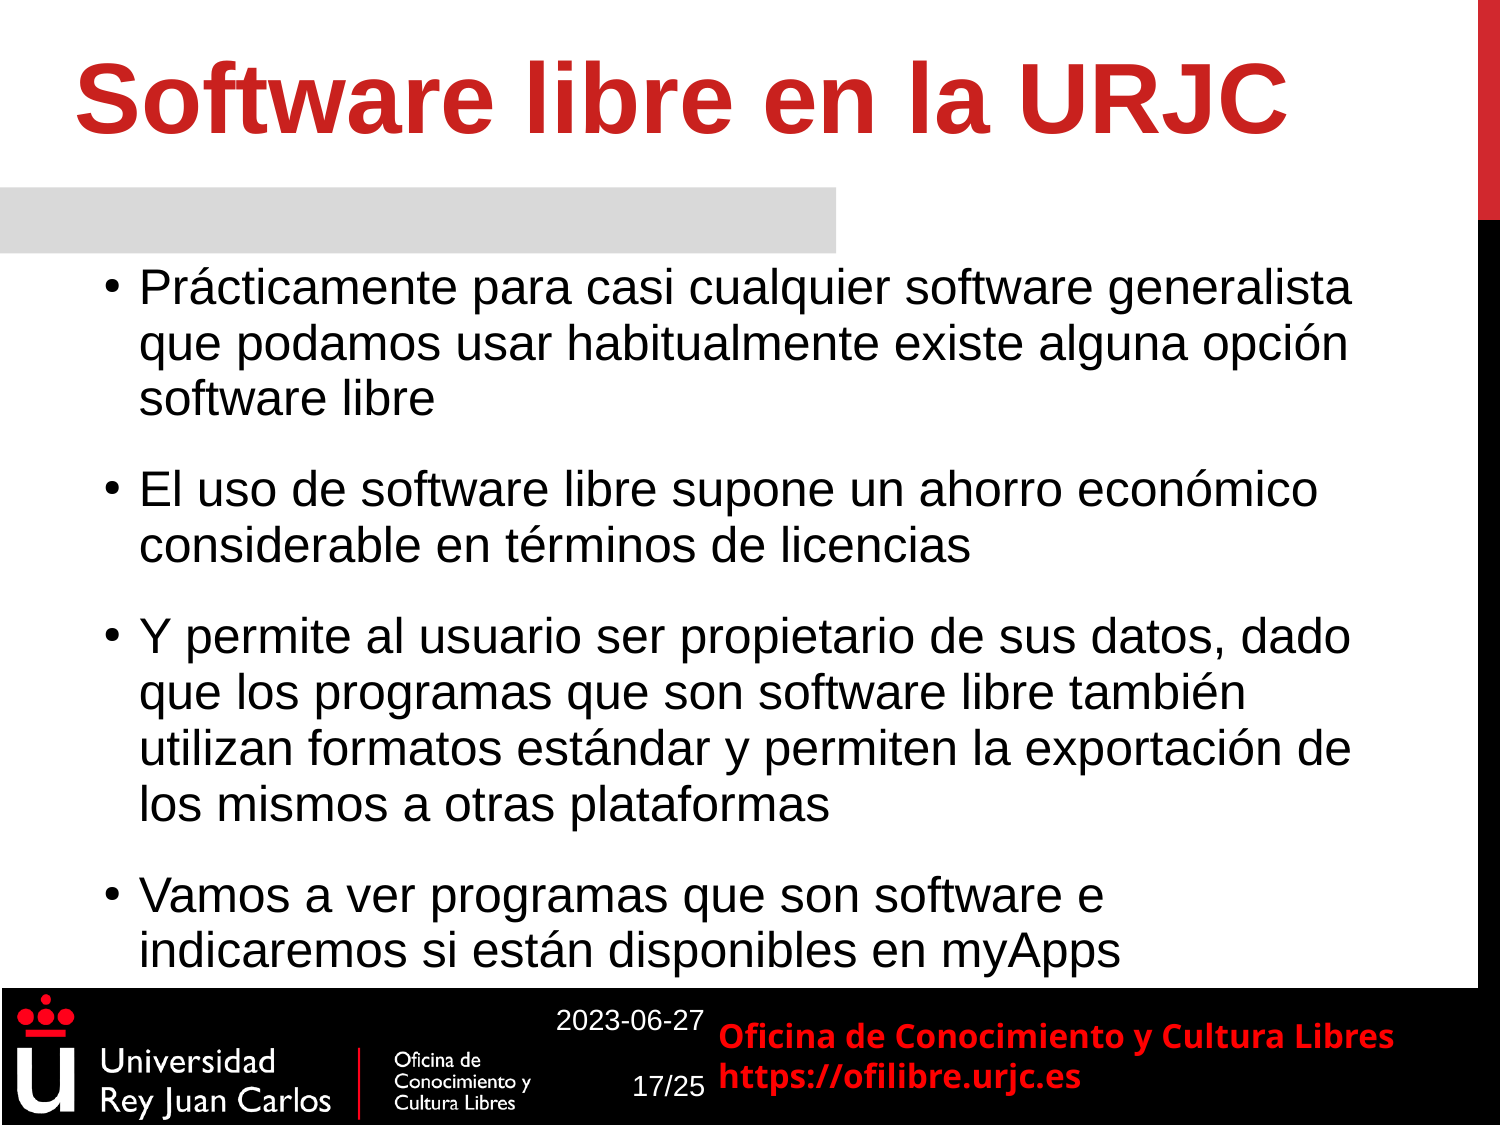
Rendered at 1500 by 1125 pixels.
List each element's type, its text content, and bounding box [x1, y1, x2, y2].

title [75, 7, 1425, 196]
text_box Prácticamente para casi cualquier software generalista que podamos usar habitualmente existe alguna opción software libre El uso de software libre supone un ahorro económico considerable en términos de licencias Y permite al usuario ser propietario de sus datos, dado que los programas que son software libre también utilizan formatos estándar y permiten la exportación de los mismos a otras plataformas Vamos a ver programas que son software e indicaremos si están disponibles en myApps [88, 251, 1396, 986]
text_box Software libre en la URJC [60, 36, 1396, 275]
picture [17, 994, 531, 1120]
